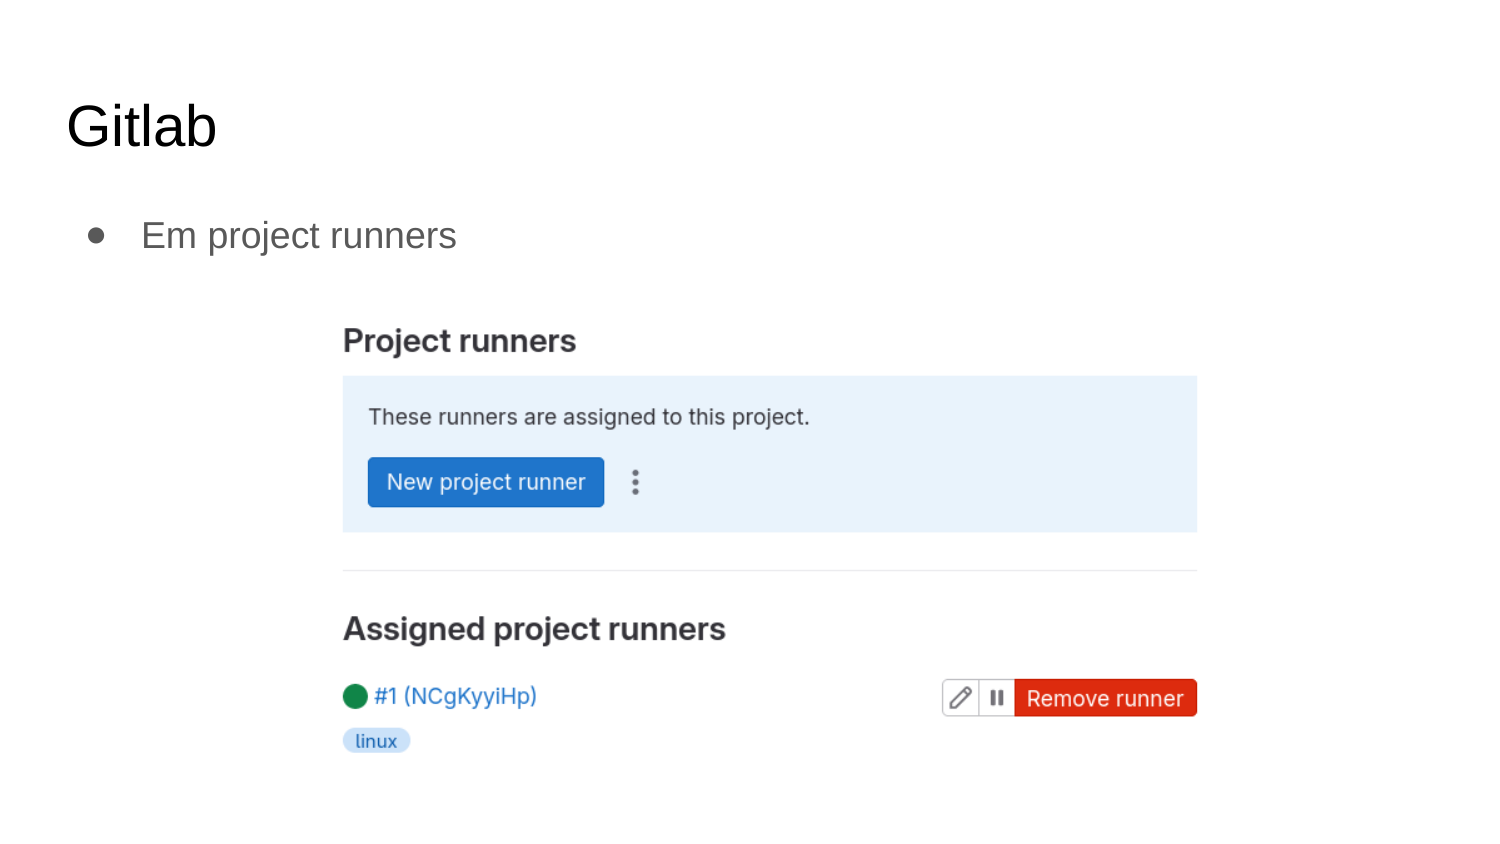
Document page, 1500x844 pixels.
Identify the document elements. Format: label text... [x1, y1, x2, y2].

title Gitlab [51, 72, 1449, 167]
picture [313, 302, 1211, 798]
list Em project runners [51, 189, 1489, 750]
